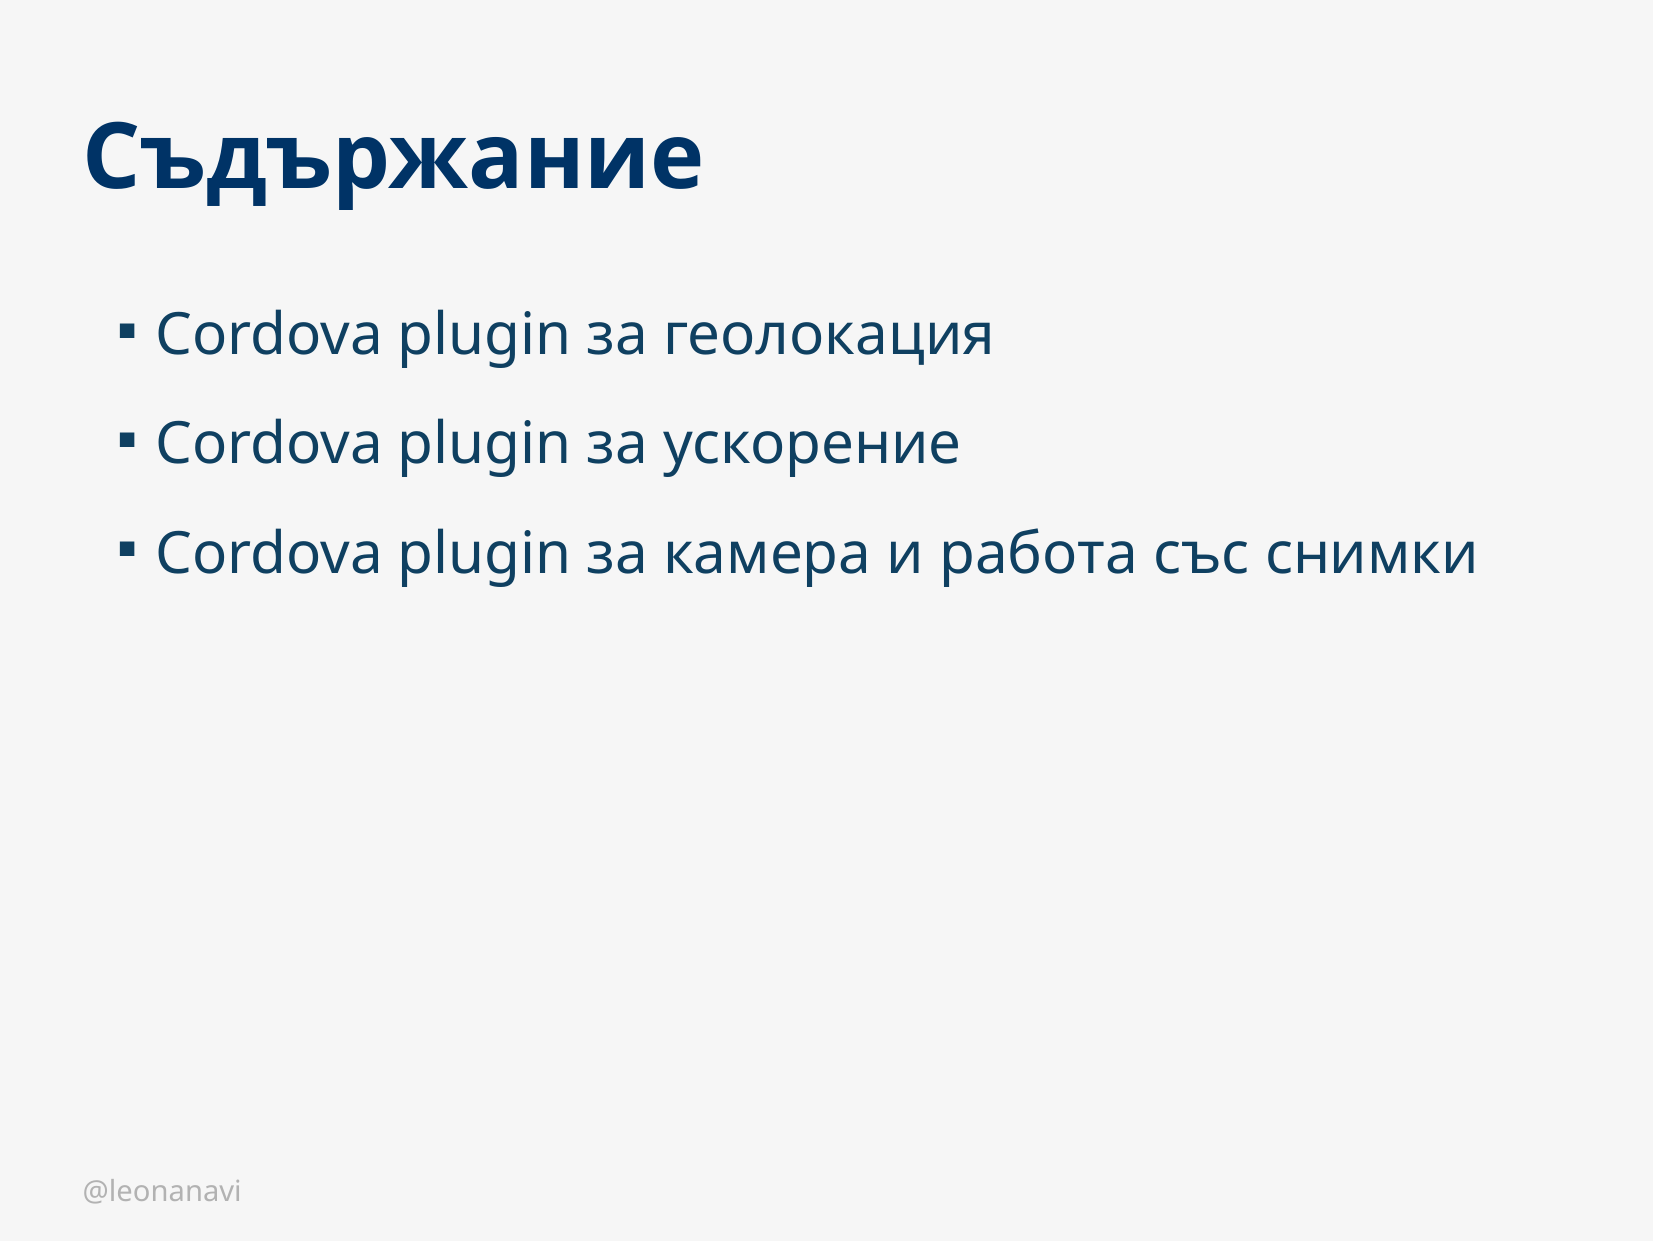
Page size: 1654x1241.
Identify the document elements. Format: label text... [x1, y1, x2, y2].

title Съдържание [82, 49, 1571, 257]
text_box Cordova plugin за геолокация Cordova plugin за ускорение Cordova plugin за камера и работа със снимки [105, 285, 1651, 1009]
